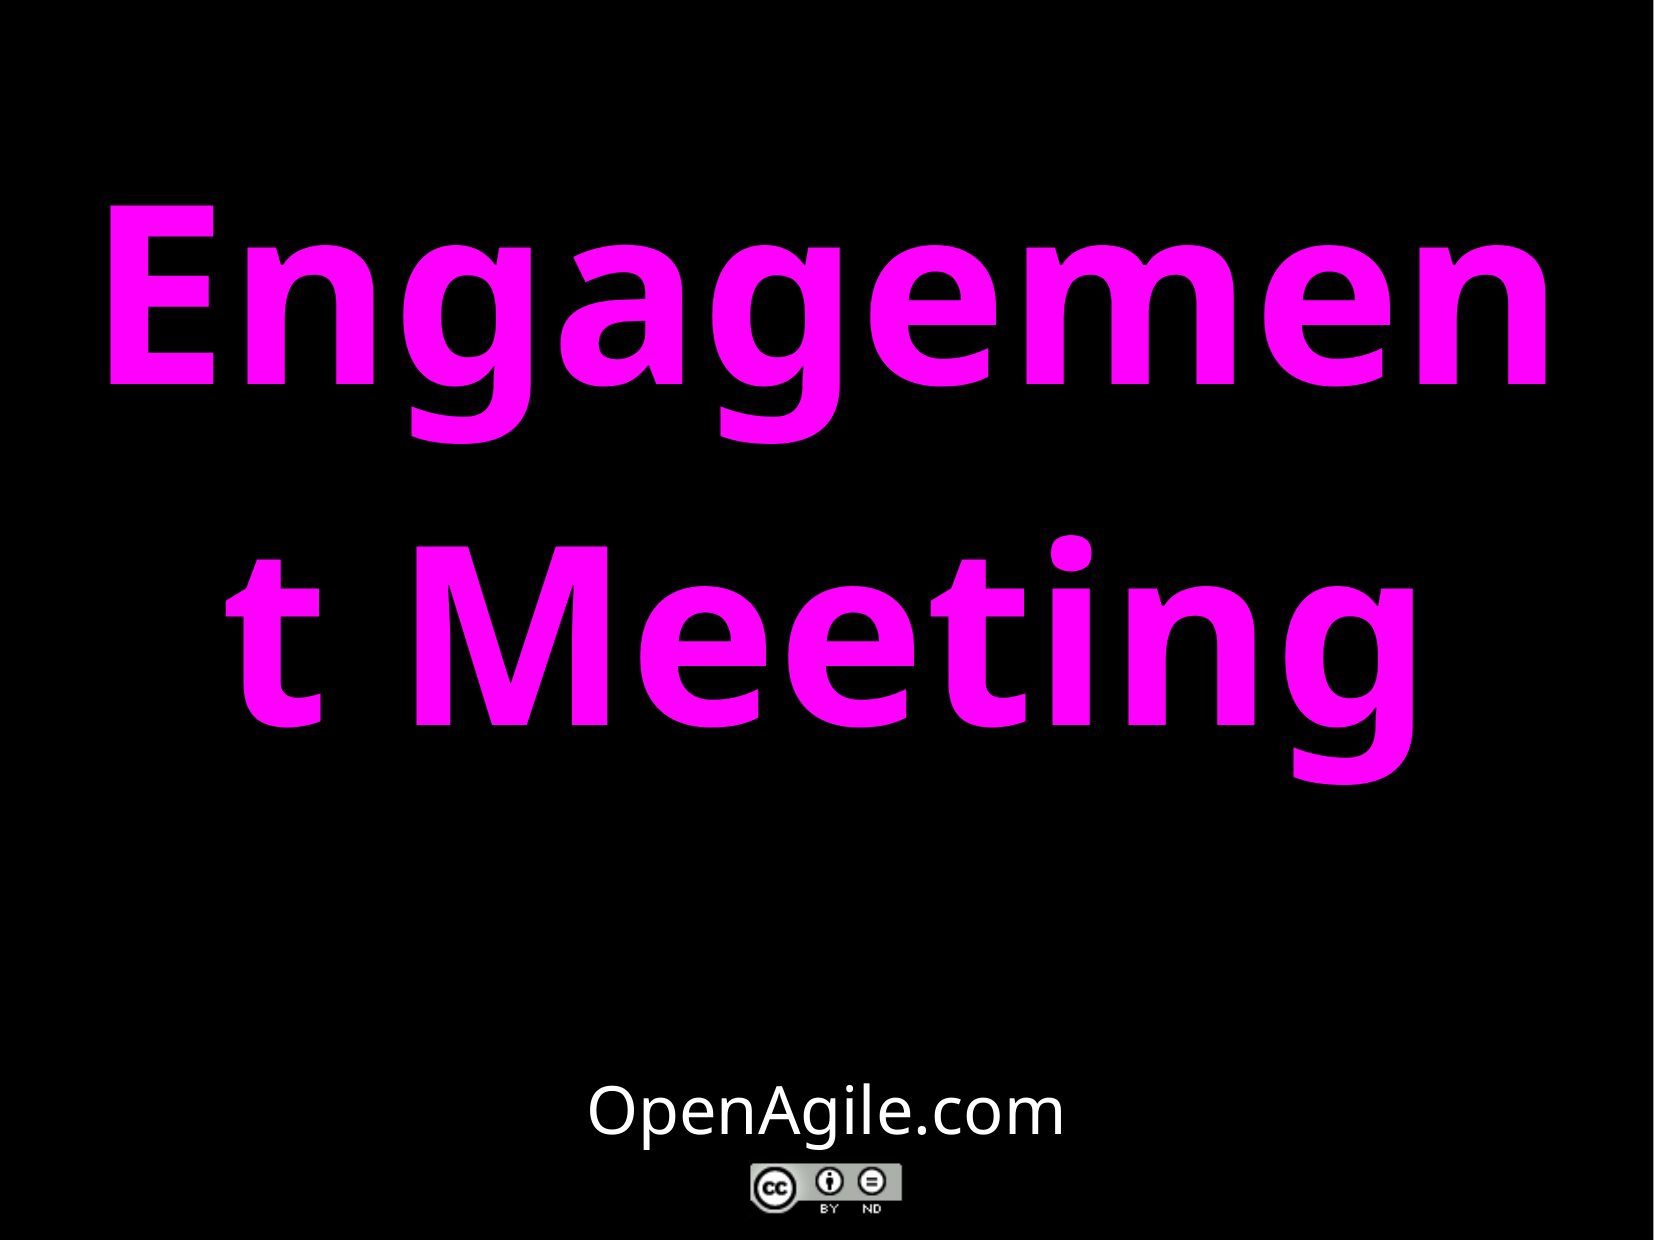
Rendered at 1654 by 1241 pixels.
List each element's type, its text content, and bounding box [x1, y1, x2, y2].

picture [749, 1162, 904, 1217]
title Engagement Meeting [59, 36, 1595, 879]
